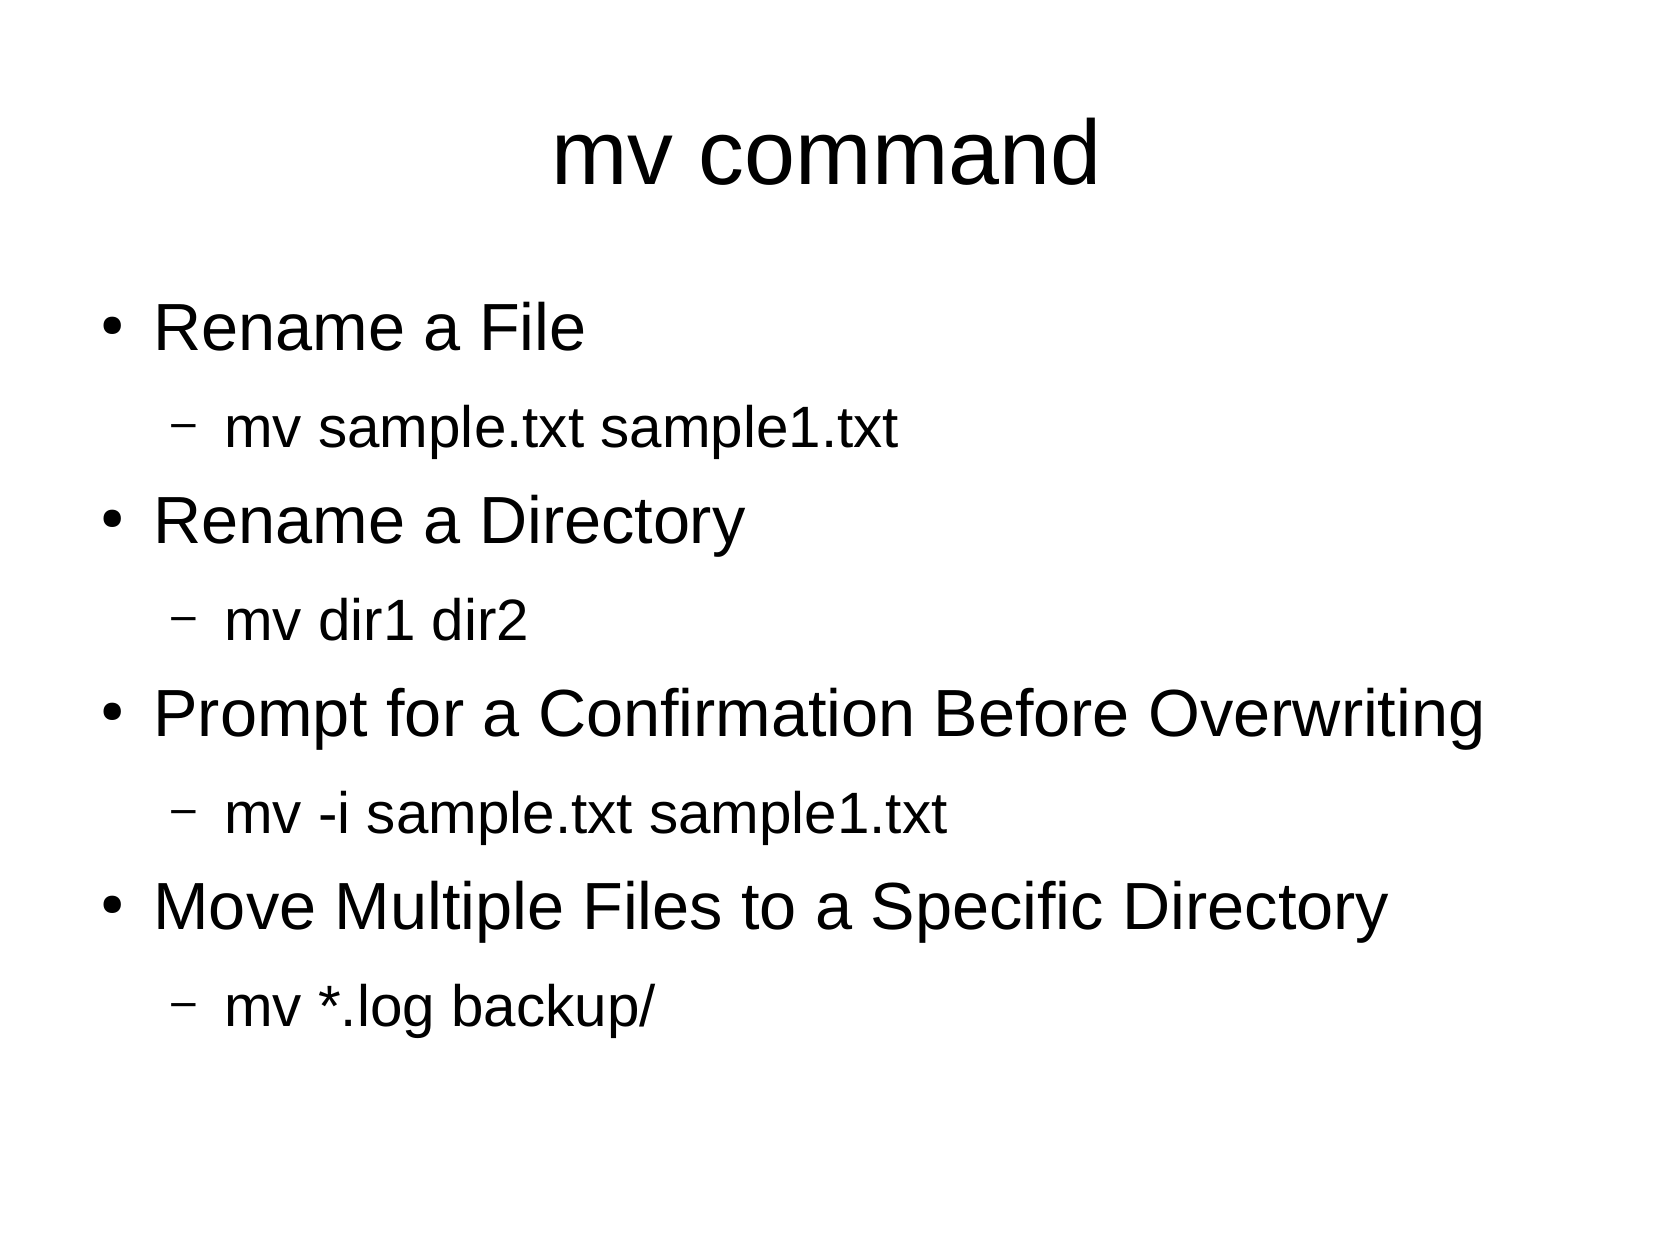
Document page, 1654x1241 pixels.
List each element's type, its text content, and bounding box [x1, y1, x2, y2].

list Rename a File mv sample.txt sample1.txt Rename a Directory mv dir1 dir2 Prompt for a Confirmation Before Overwriting mv -i sample.txt sample1.txt Move Multiple Files to a Specific Directory mv *.log backup/ [82, 290, 1571, 1109]
title mv command [82, 49, 1571, 257]
